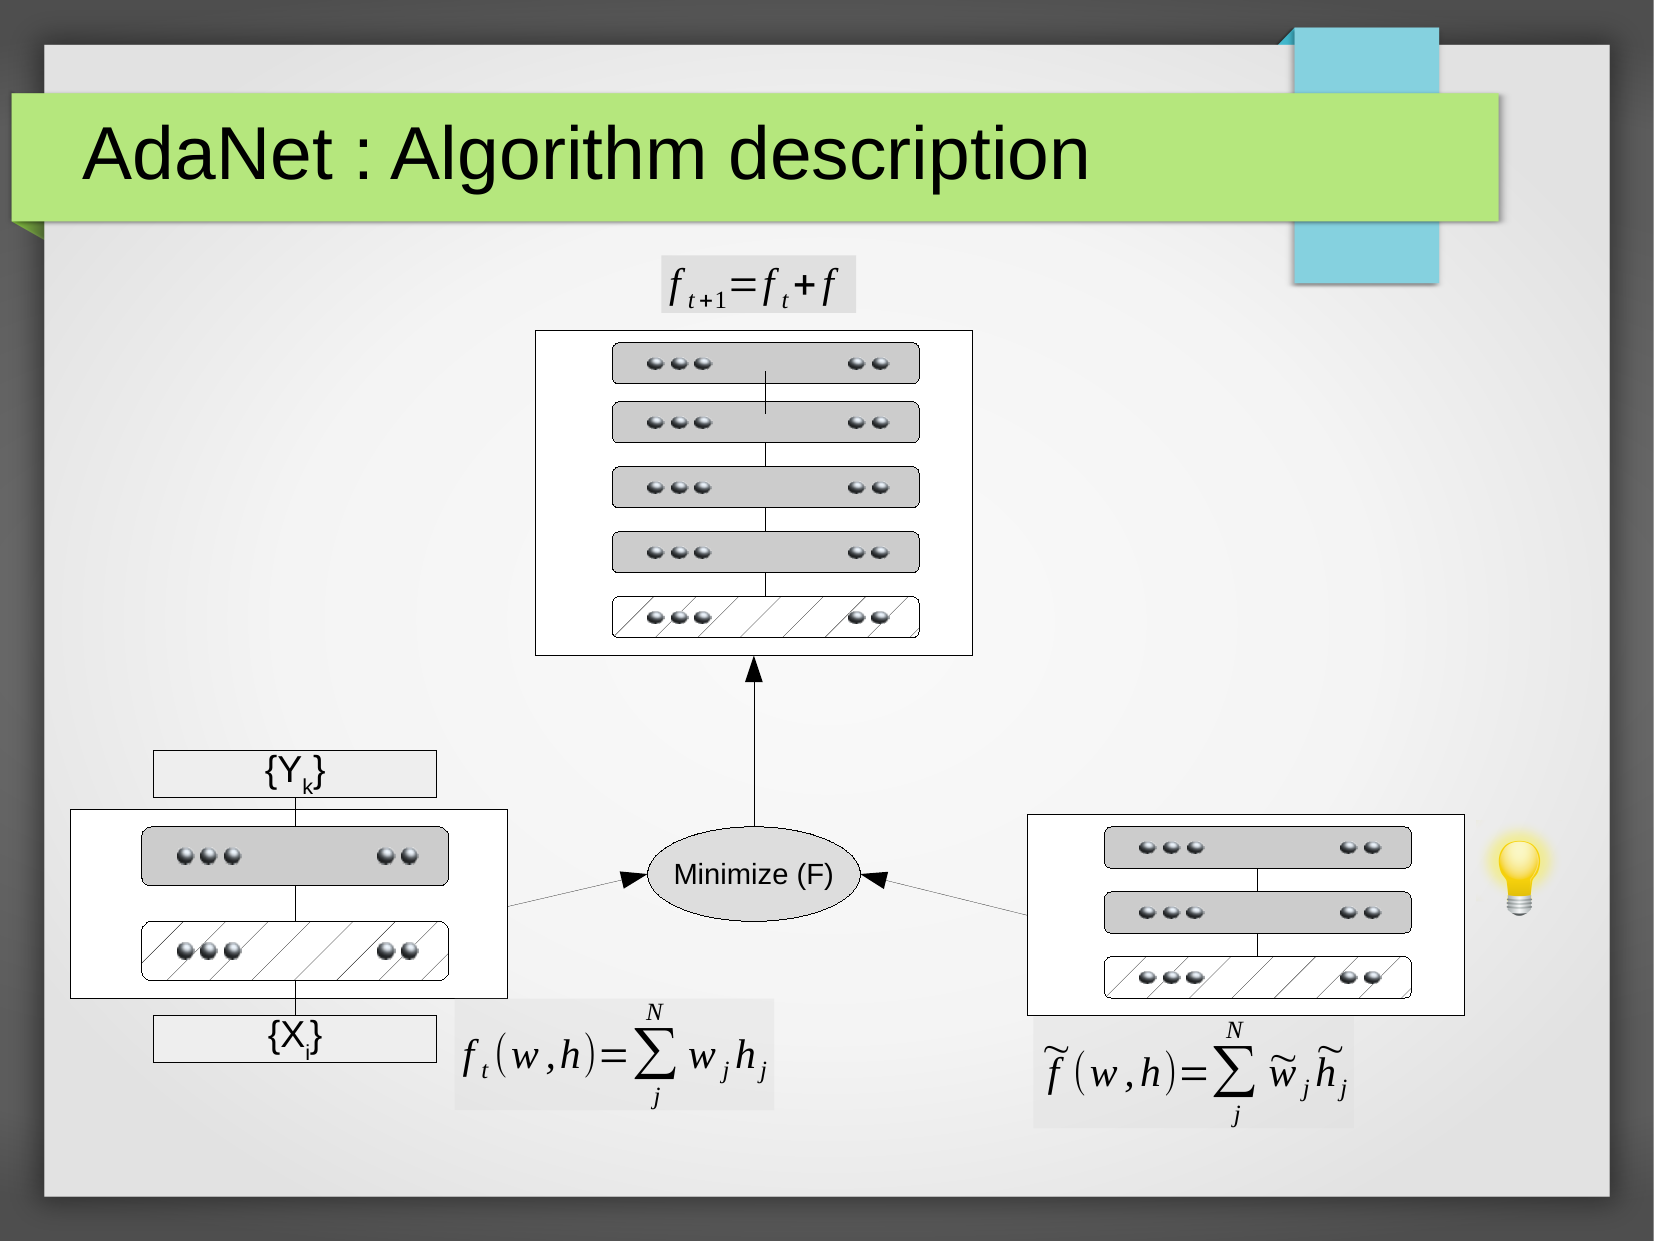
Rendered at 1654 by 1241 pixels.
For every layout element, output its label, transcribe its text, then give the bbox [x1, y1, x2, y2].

text_box [1027, 814, 1465, 1016]
text_box {Xi} [153, 1015, 437, 1063]
text_box [70, 809, 508, 999]
chart [1033, 1016, 1354, 1129]
text_box Minimize (F) [647, 826, 861, 922]
chart [661, 255, 857, 313]
chart [454, 998, 775, 1111]
text_box [535, 330, 973, 656]
text_box {Yk} [153, 750, 437, 798]
title AdaNet : Algorithm description [82, 94, 1264, 213]
picture [0, 0, 1654, 1241]
